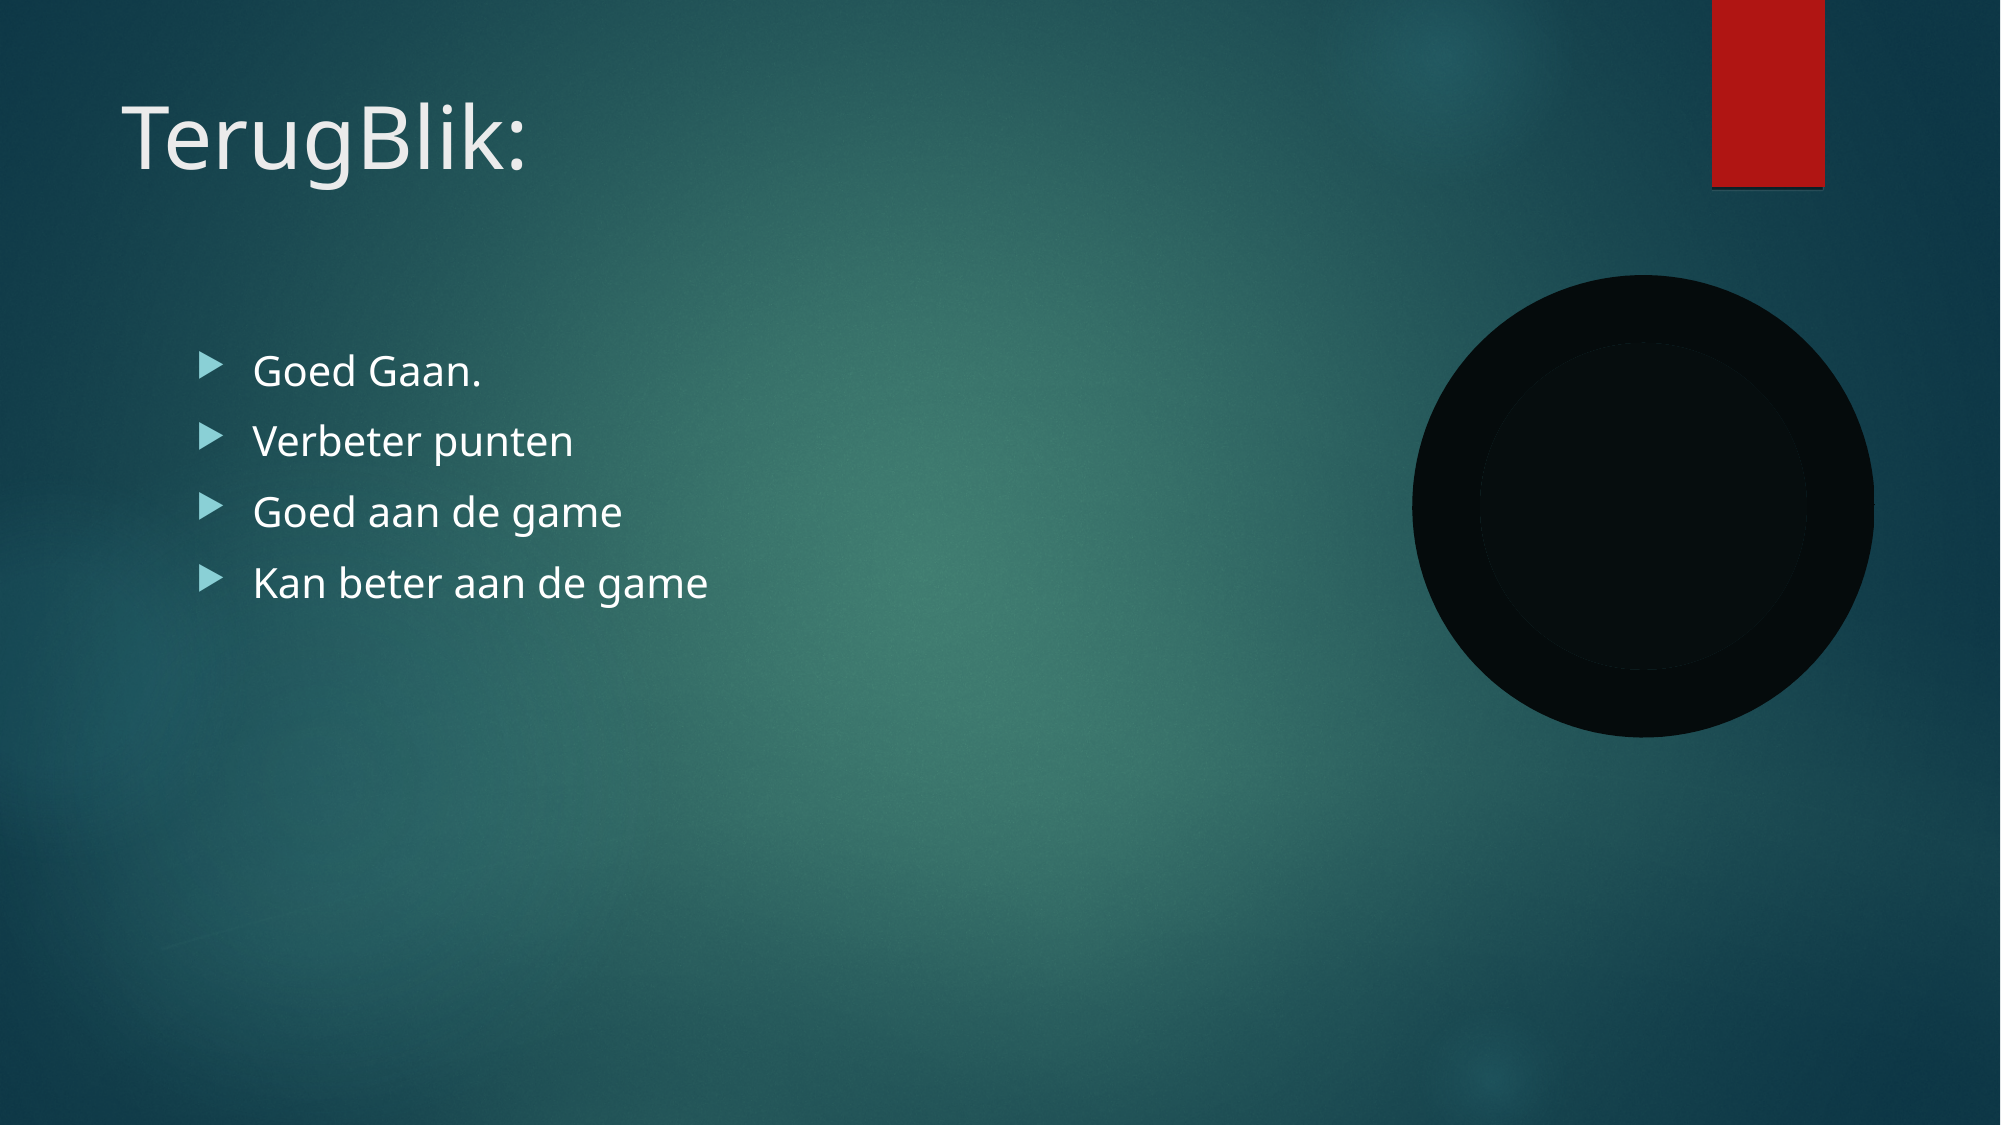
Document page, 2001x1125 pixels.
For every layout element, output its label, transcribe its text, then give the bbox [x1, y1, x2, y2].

list Goed Gaan. Verbeter punten Goed aan de game Kan beter aan de game [181, 336, 1649, 1026]
title TerugBlik: [106, 74, 1649, 305]
